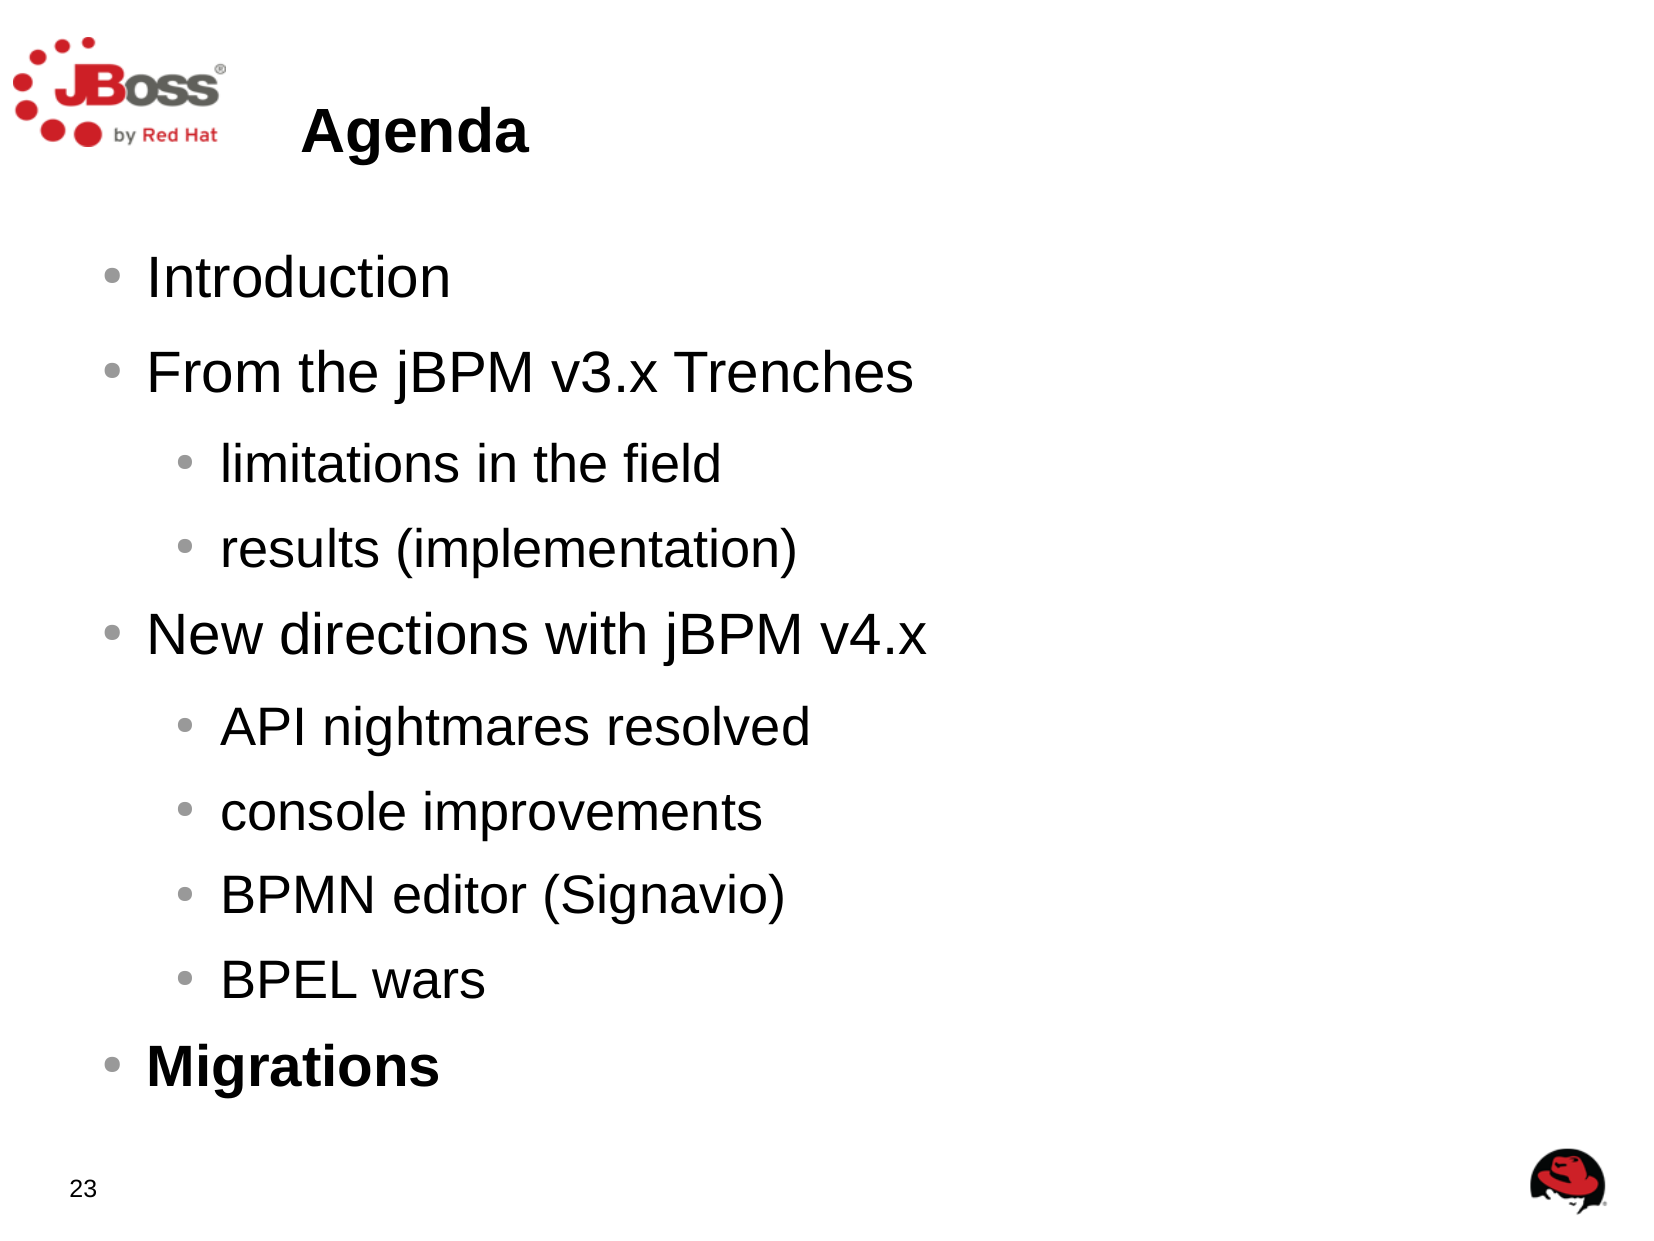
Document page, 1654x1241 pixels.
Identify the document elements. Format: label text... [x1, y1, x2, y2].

picture [1529, 1146, 1613, 1224]
title Agenda [300, 45, 1571, 218]
picture [13, 37, 226, 147]
list Introduction From the jBPM v3.x Trenches limitations in the field results (implementation) New directions with jBPM v4.x API nightmares resolved console improvements BPMN editor (Signavio) BPEL wars Migrations [86, 244, 1576, 1099]
